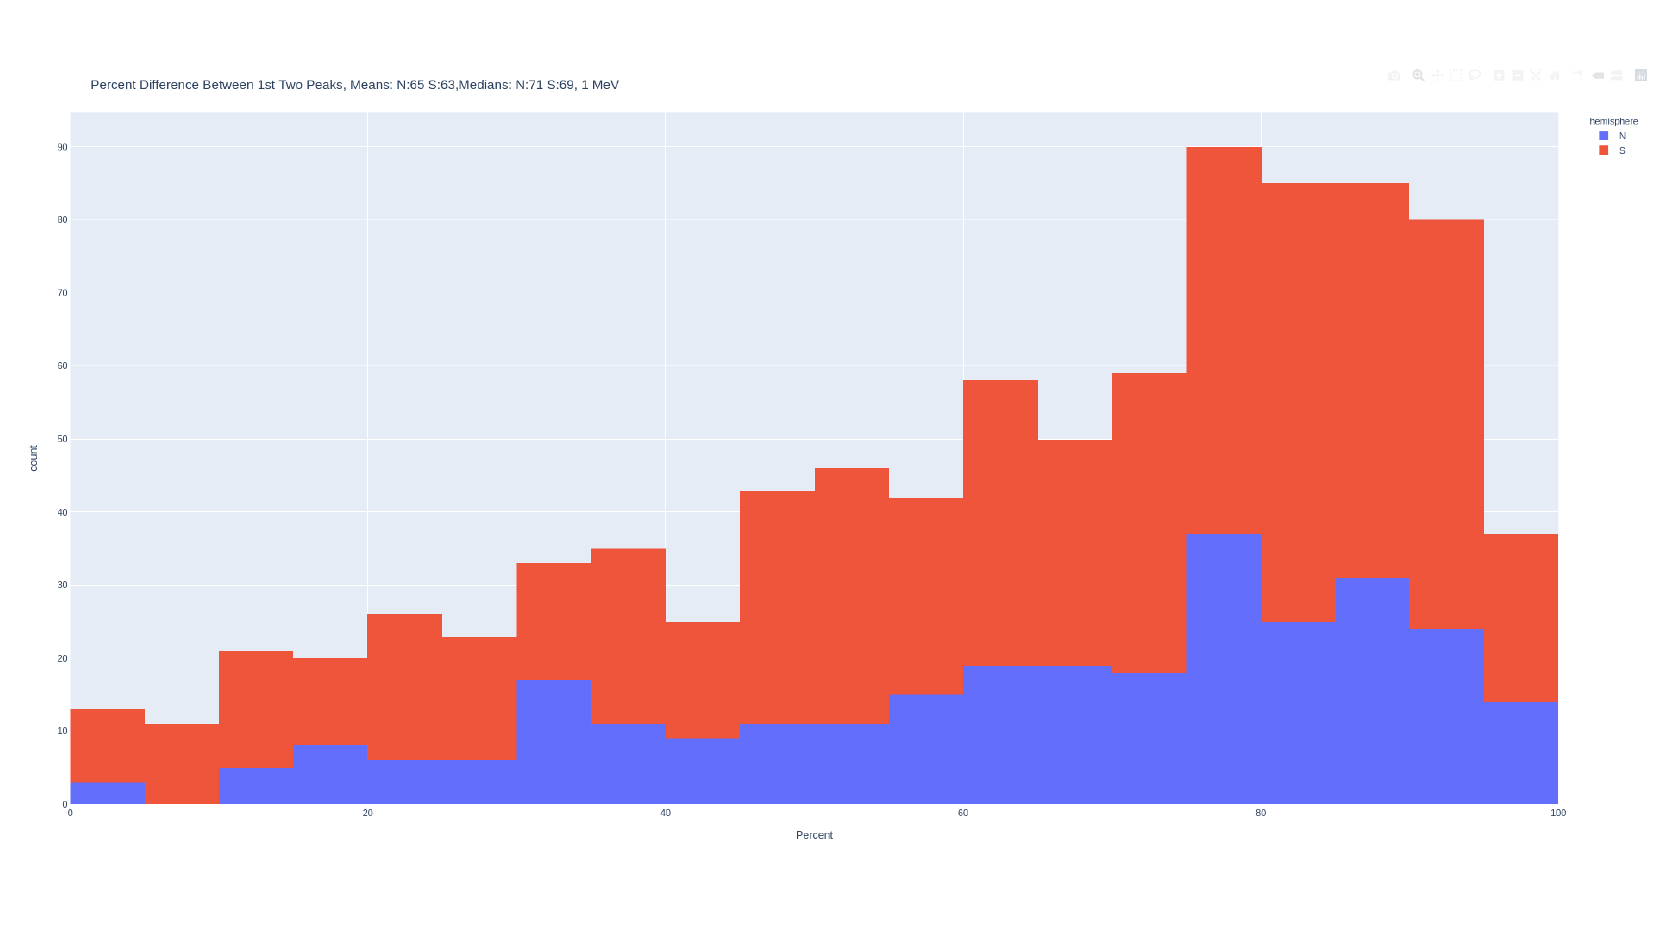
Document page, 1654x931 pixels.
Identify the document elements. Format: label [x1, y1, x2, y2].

picture [2, 68, 1654, 865]
